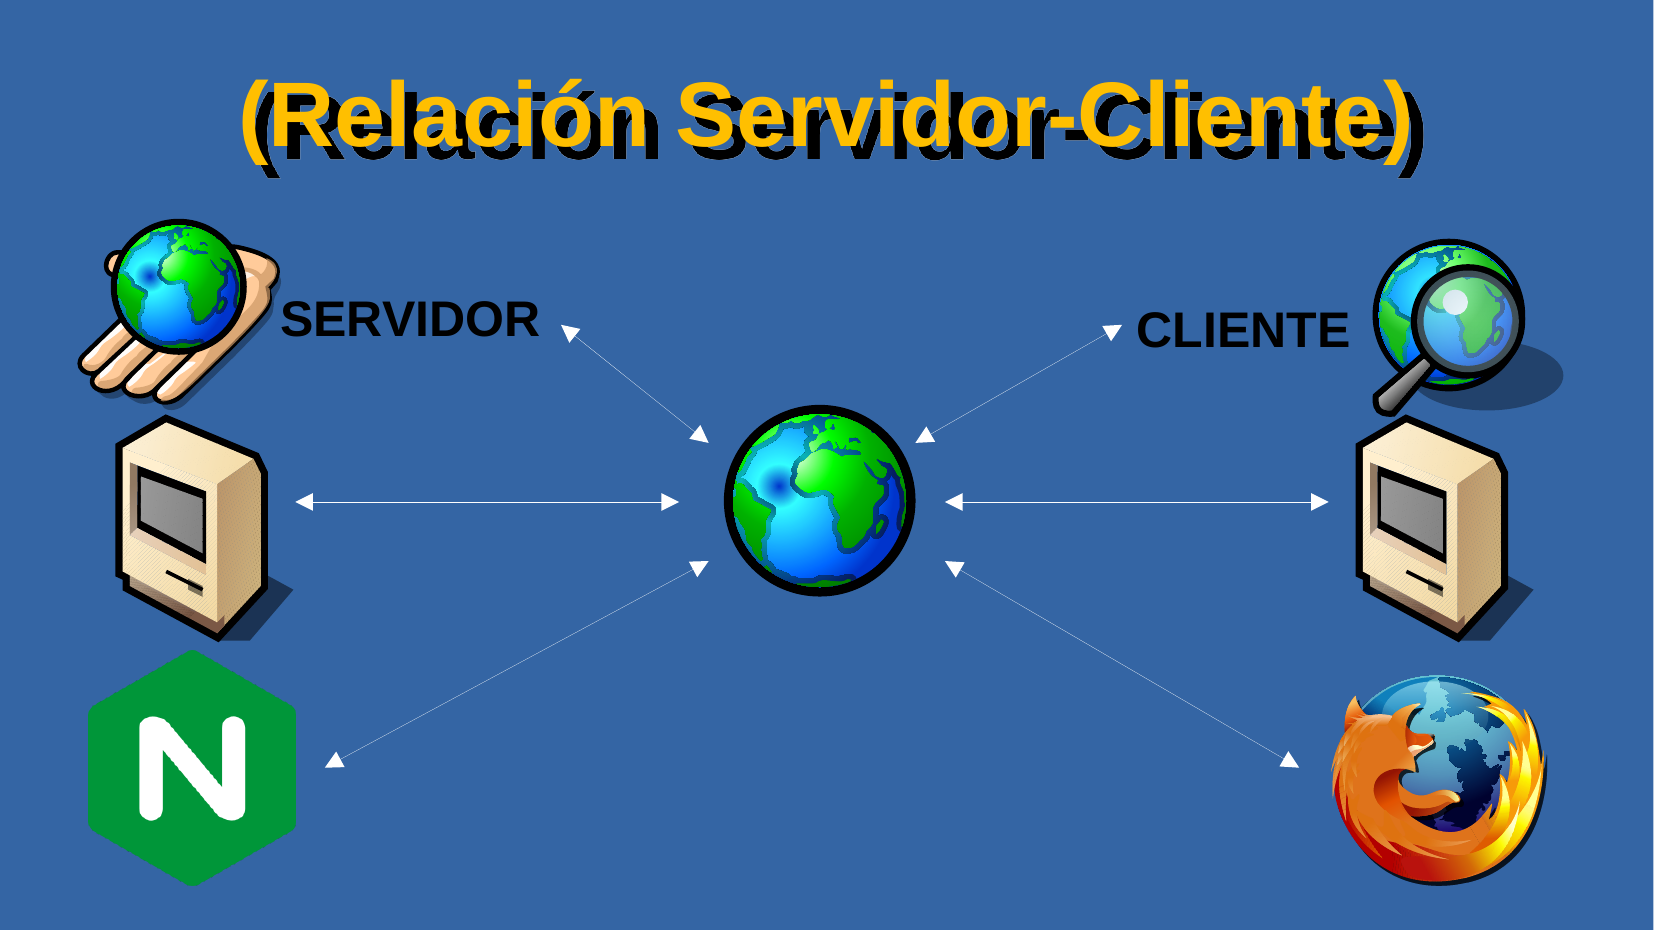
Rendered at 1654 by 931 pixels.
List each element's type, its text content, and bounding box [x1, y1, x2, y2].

title (Relación Servidor-Cliente) [82, 37, 1571, 193]
picture [1299, 224, 1565, 650]
text_box CLIENTE [1122, 295, 1358, 366]
text_box SERVIDOR [296, 283, 562, 355]
picture [664, 383, 975, 694]
picture [1328, 673, 1554, 899]
picture [59, 193, 296, 886]
